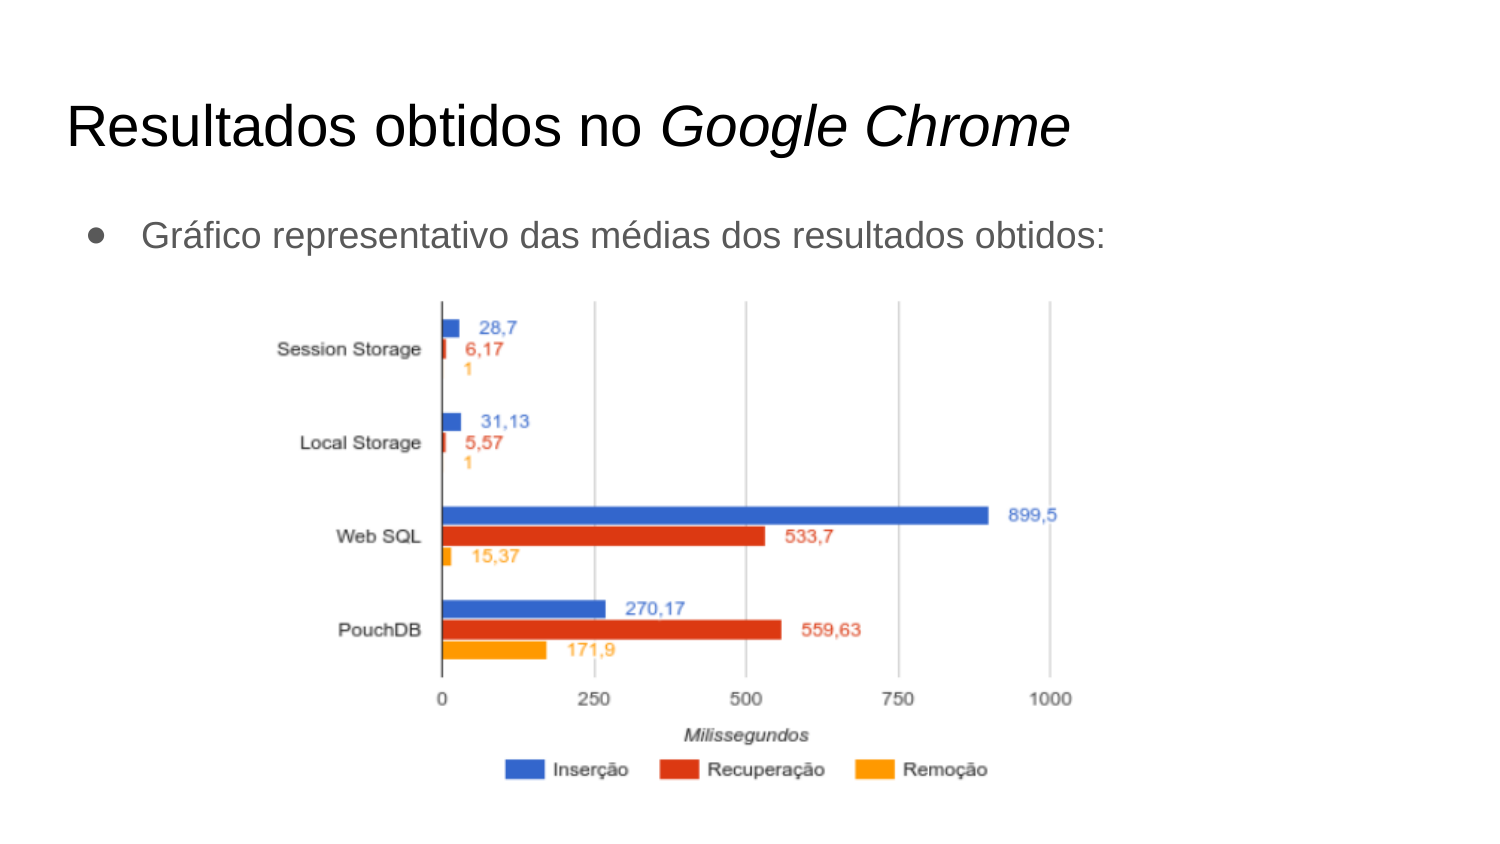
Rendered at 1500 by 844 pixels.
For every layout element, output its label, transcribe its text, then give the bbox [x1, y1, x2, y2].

picture [248, 285, 1098, 794]
list Gráfico representativo das médias dos resultados obtidos: [51, 189, 1449, 750]
title Resultados obtidos no Google Chrome [51, 72, 1449, 167]
